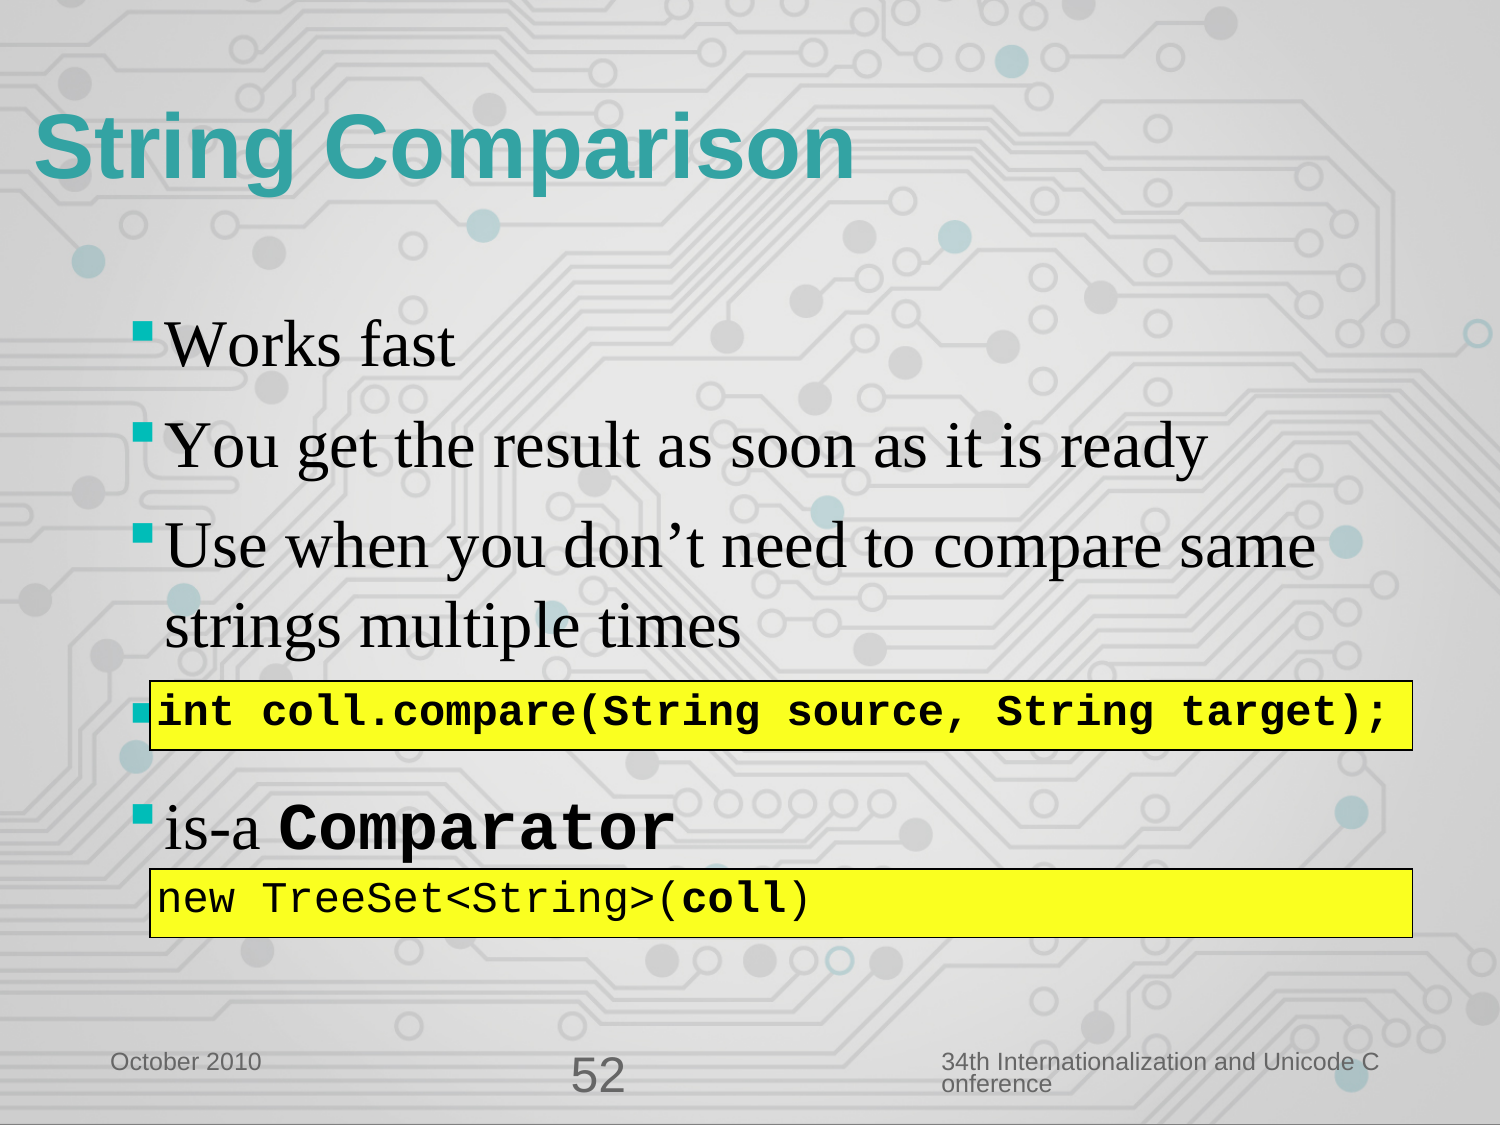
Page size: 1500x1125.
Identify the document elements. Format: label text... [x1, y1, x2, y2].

text_box new TreeSet<String>(coll) [149, 868, 1413, 938]
list Works fast You get the result as soon as it is ready Use when you don’t need to compare same strings multiple times is-a Comparator [112, 291, 1425, 935]
picture [0, 0, 1500, 1124]
title String Comparison [25, 0, 1378, 207]
text_box int coll.compare(String source, String target); [149, 681, 1413, 751]
